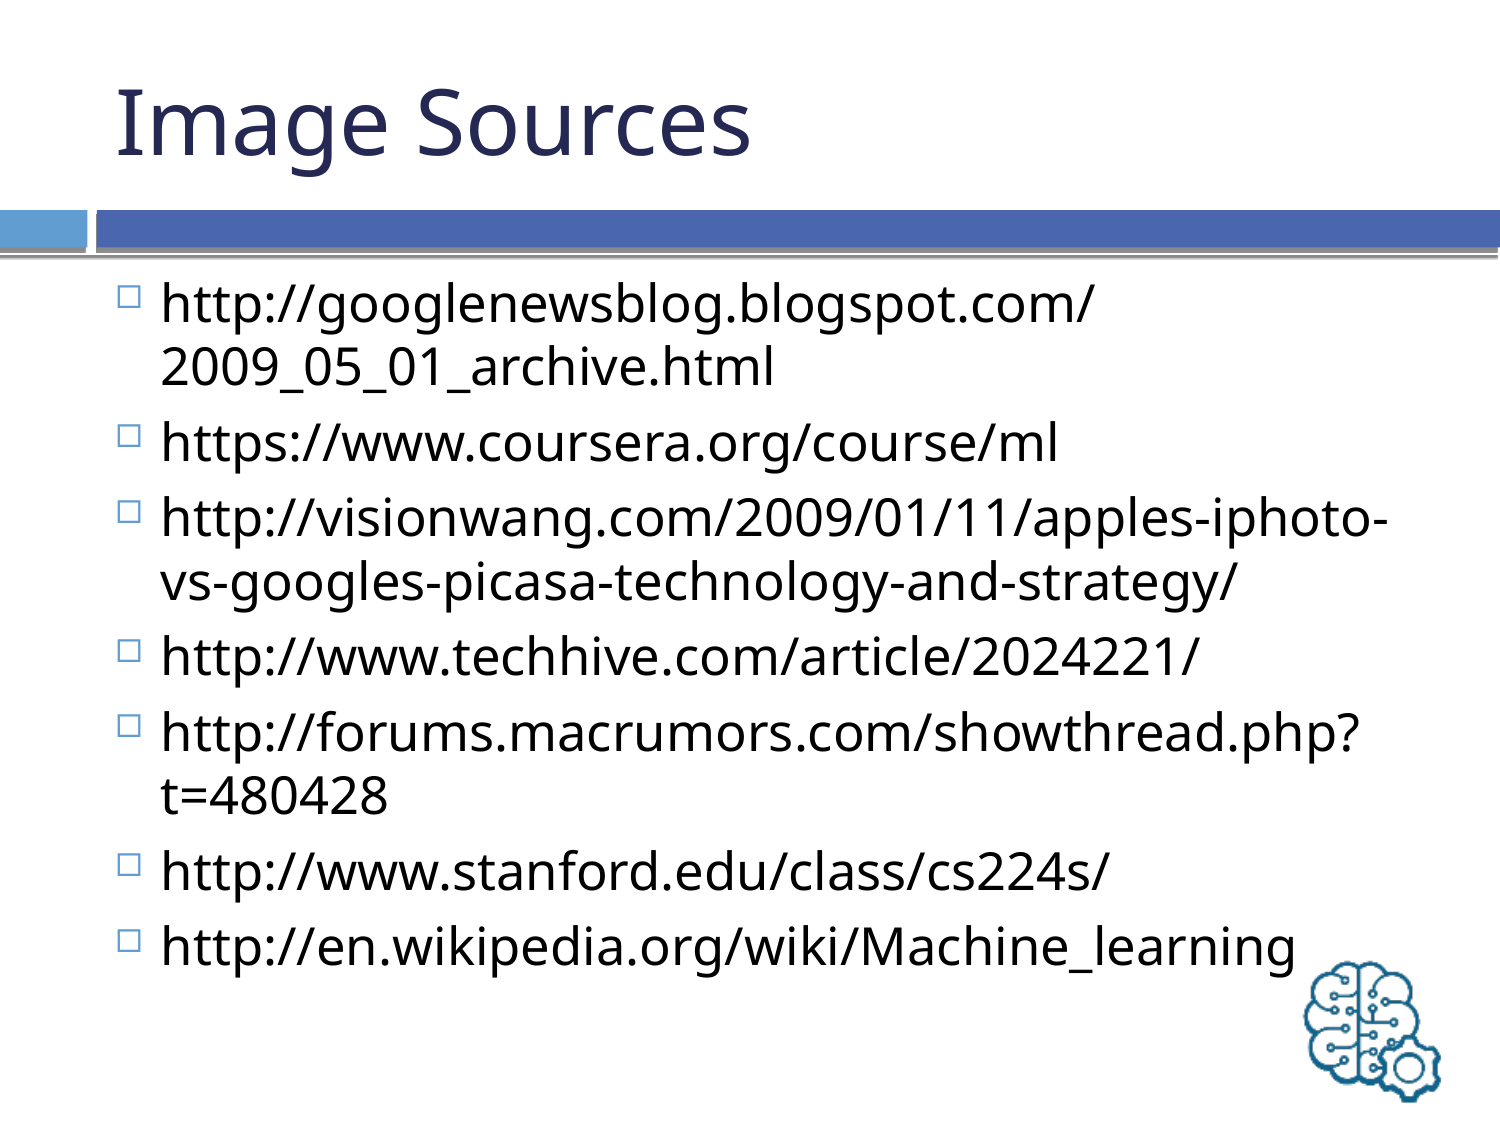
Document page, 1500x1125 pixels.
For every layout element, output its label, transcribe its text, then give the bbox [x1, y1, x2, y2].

picture [1297, 955, 1449, 1106]
title Image Sources [100, 37, 1438, 200]
list http://googlenewsblog.blogspot.com/2009_05_01_archive.html https://www.coursera.org/course/ml http://visionwang.com/2009/01/11/apples-iphoto-vs-googles-picasa-technology-and-strategy/ http://www.techhive.com/article/2024221/ http://forums.macrumors.com/showthread.php?t=480428 http://www.stanford.edu/class/cs224s/ http://en.wikipedia.org/wiki/Machine_learning [100, 262, 1438, 1000]
